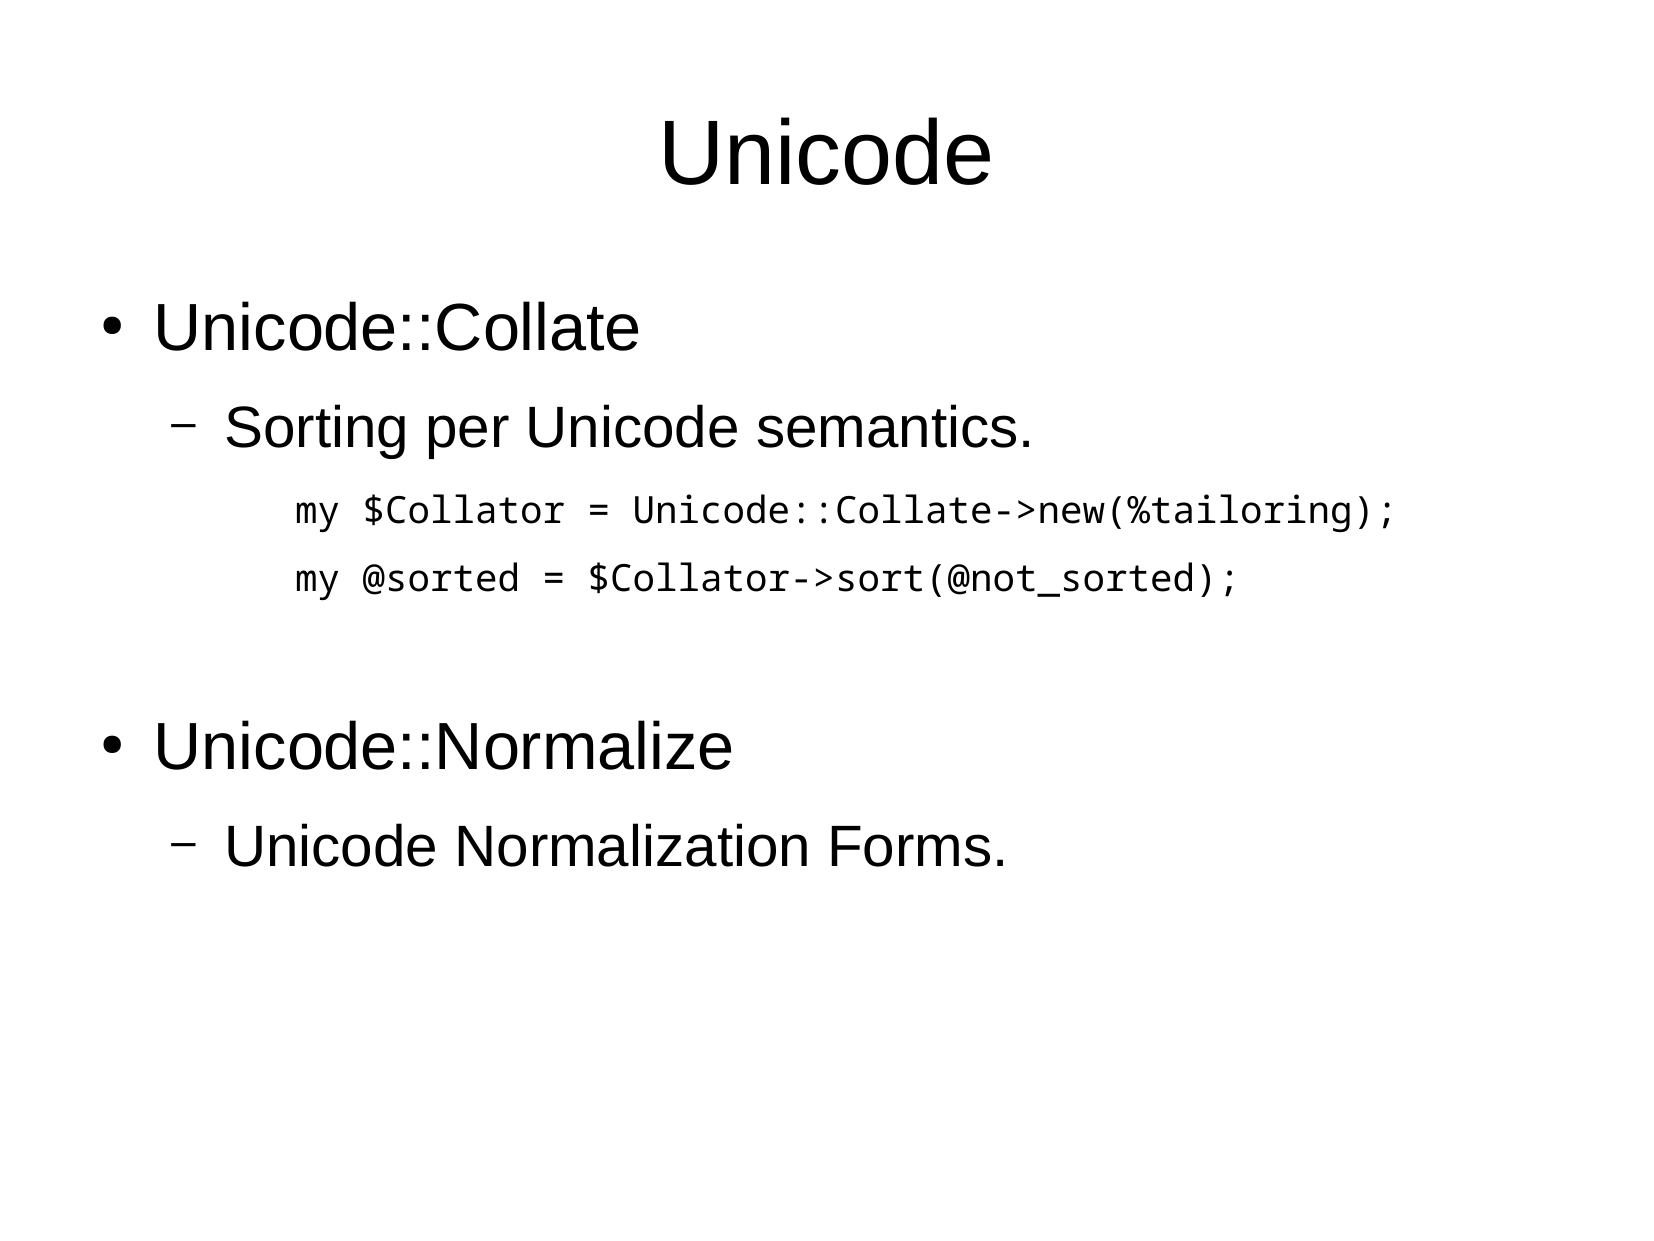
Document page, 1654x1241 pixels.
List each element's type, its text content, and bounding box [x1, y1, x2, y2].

title Unicode [82, 49, 1571, 257]
list Unicode::Collate Sorting per Unicode semantics. my $Collator = Unicode::Collate->new(%tailoring); my @sorted = $Collator->sort(@not_sorted); Unicode::Normalize Unicode Normalization Forms. [82, 290, 1571, 1010]
